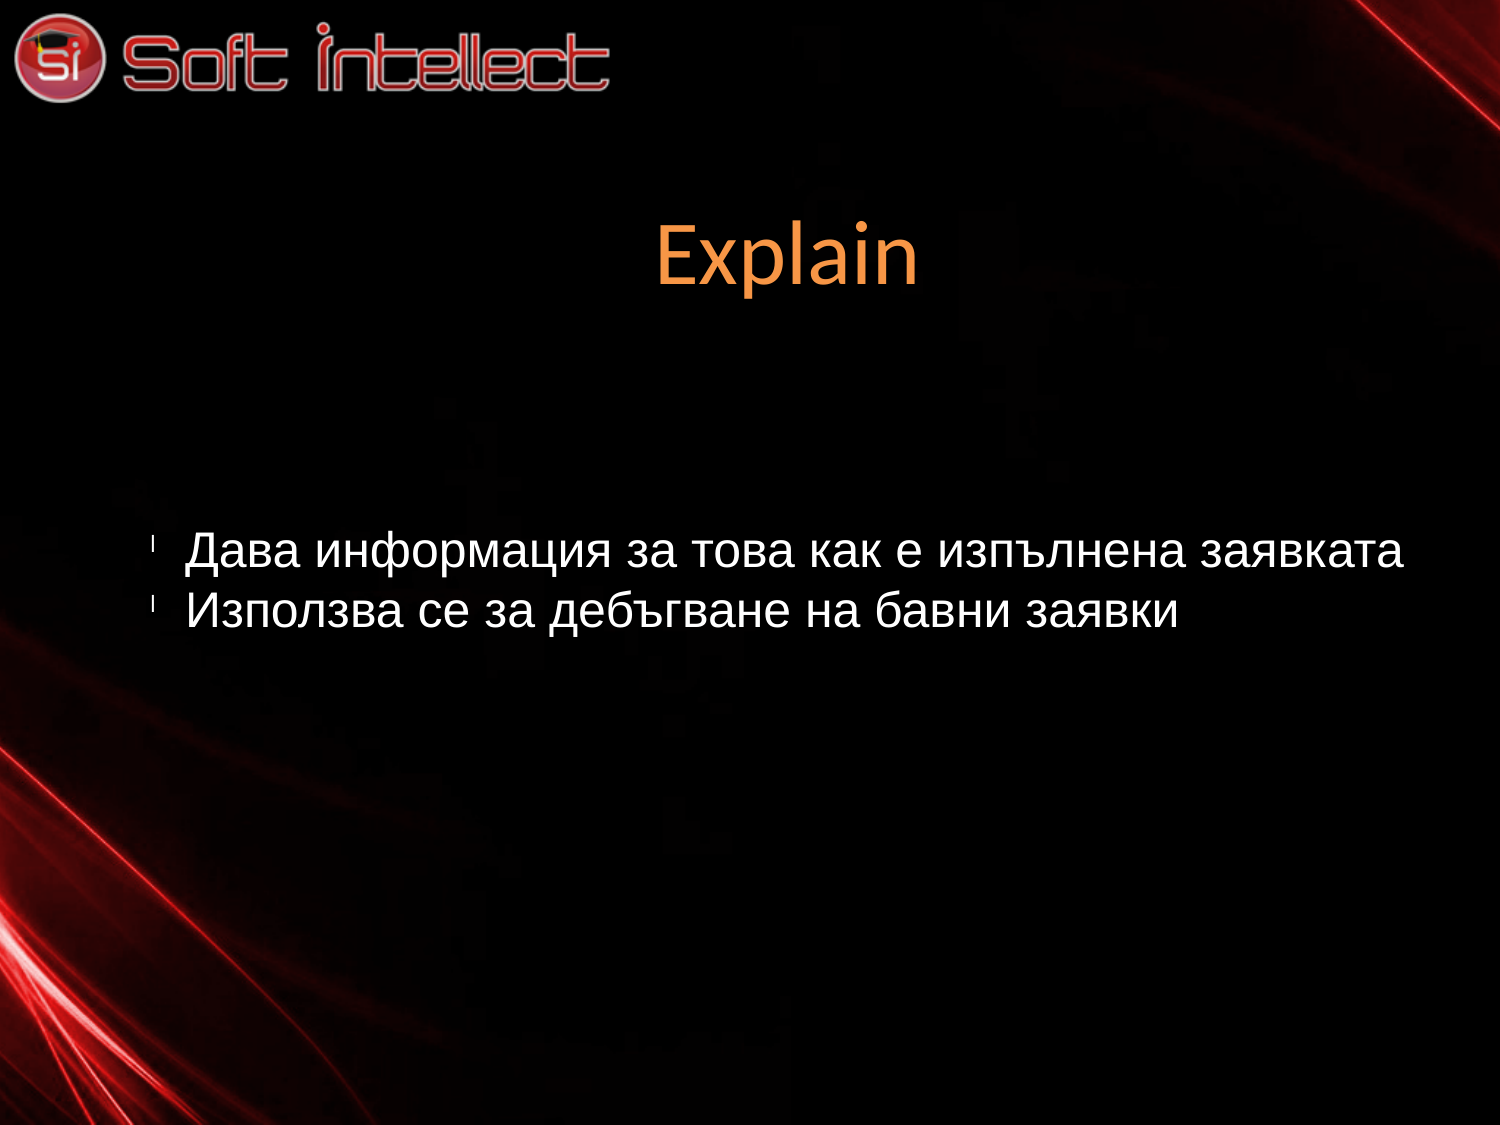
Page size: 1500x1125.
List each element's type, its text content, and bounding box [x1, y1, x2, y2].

text_box Дава информация за това как е изпълнена заявката Използва се за дебъгване на бавни заявки [135, 510, 1470, 1125]
picture [0, 0, 1500, 1125]
text_box Explain [150, 127, 1425, 369]
